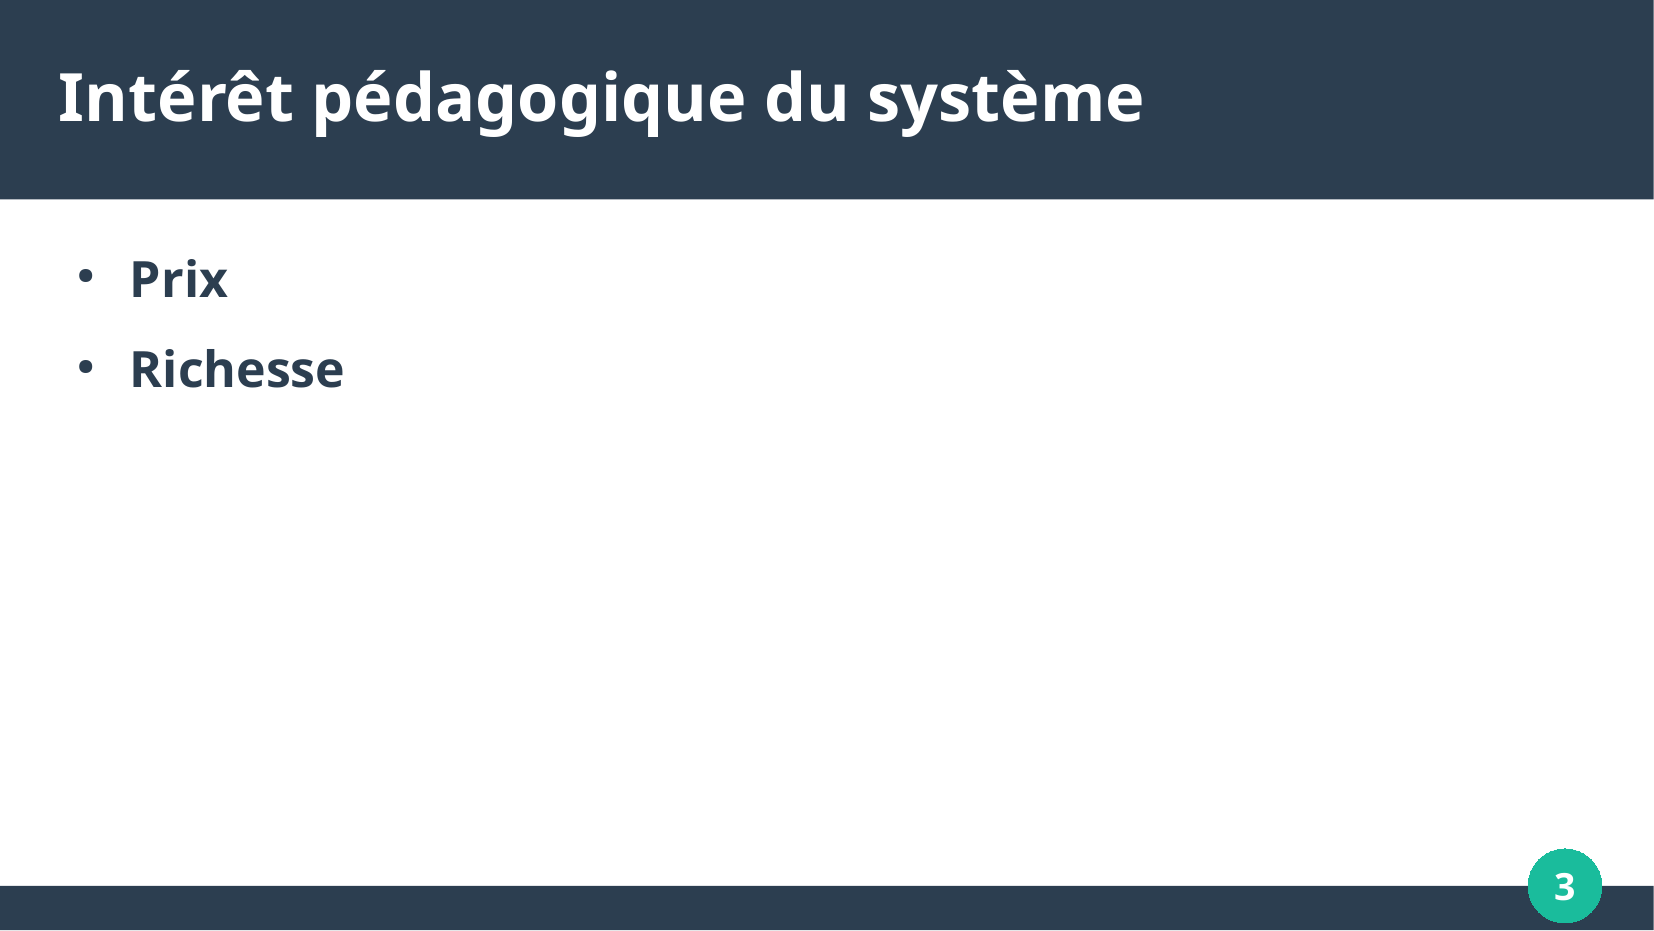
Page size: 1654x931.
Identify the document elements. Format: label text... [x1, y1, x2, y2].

list Prix Richesse [59, 243, 1595, 864]
title Intérêt pédagogique du système [59, 37, 1595, 155]
